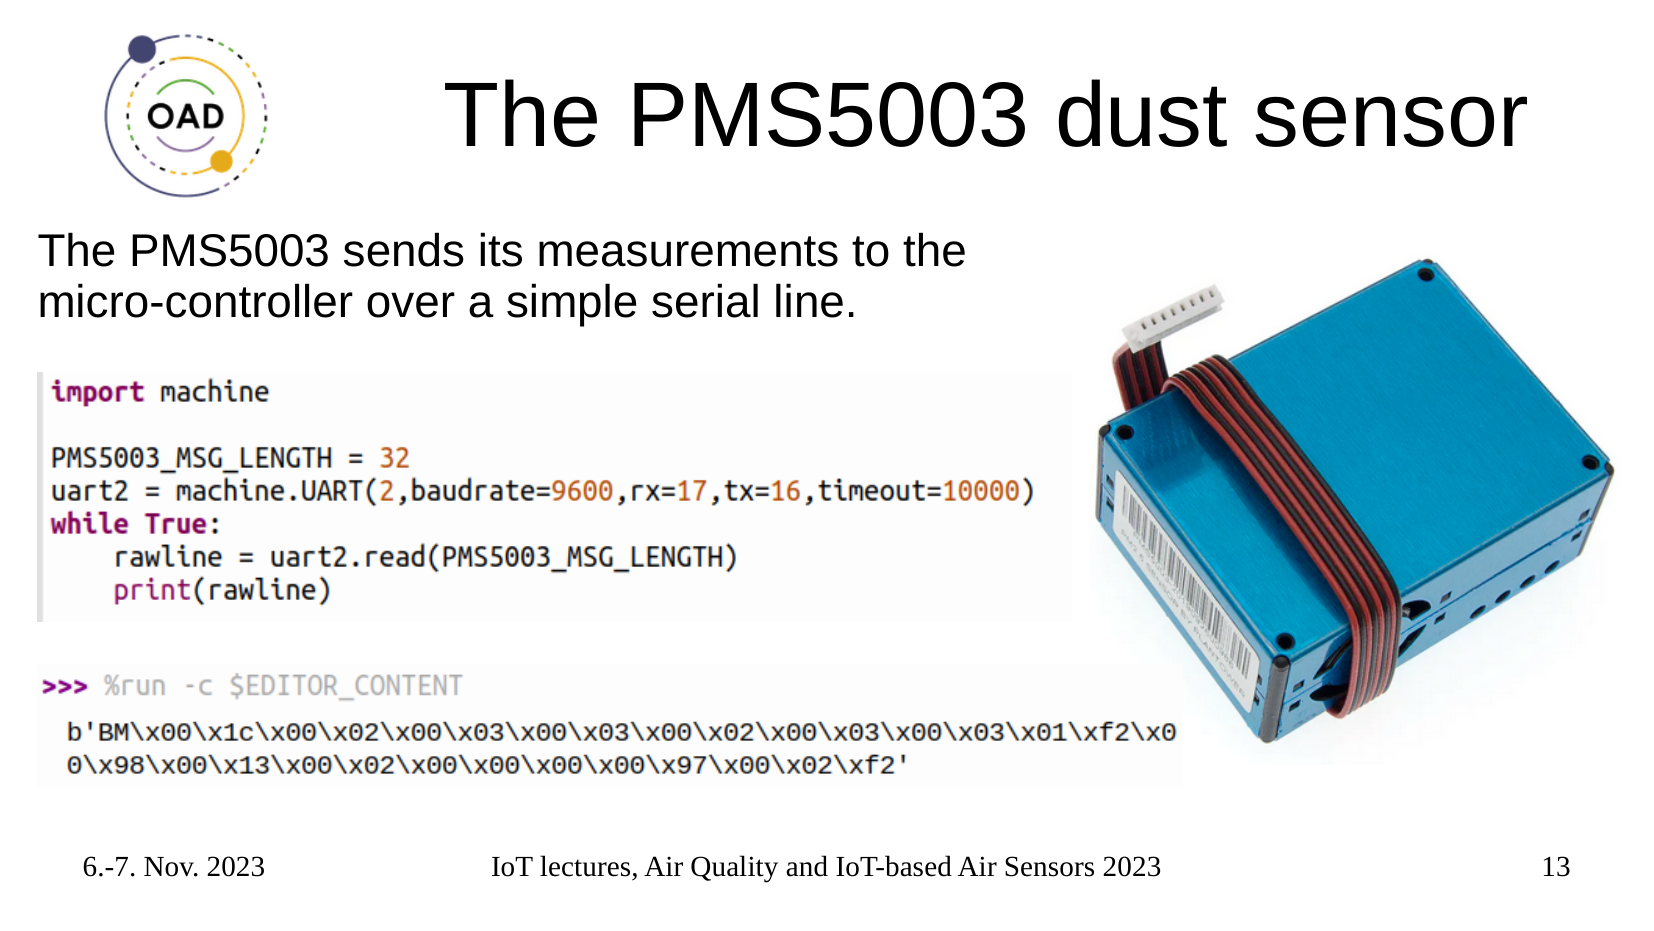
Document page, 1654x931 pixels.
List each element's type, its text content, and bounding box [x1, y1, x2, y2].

list The PMS5003 sends its measurements to the micro-controller over a simple serial line. [37, 225, 1080, 664]
title The PMS5003 dust sensor [403, 37, 1571, 193]
picture [37, 372, 1072, 622]
picture [37, 224, 1654, 788]
picture [64, 20, 302, 218]
